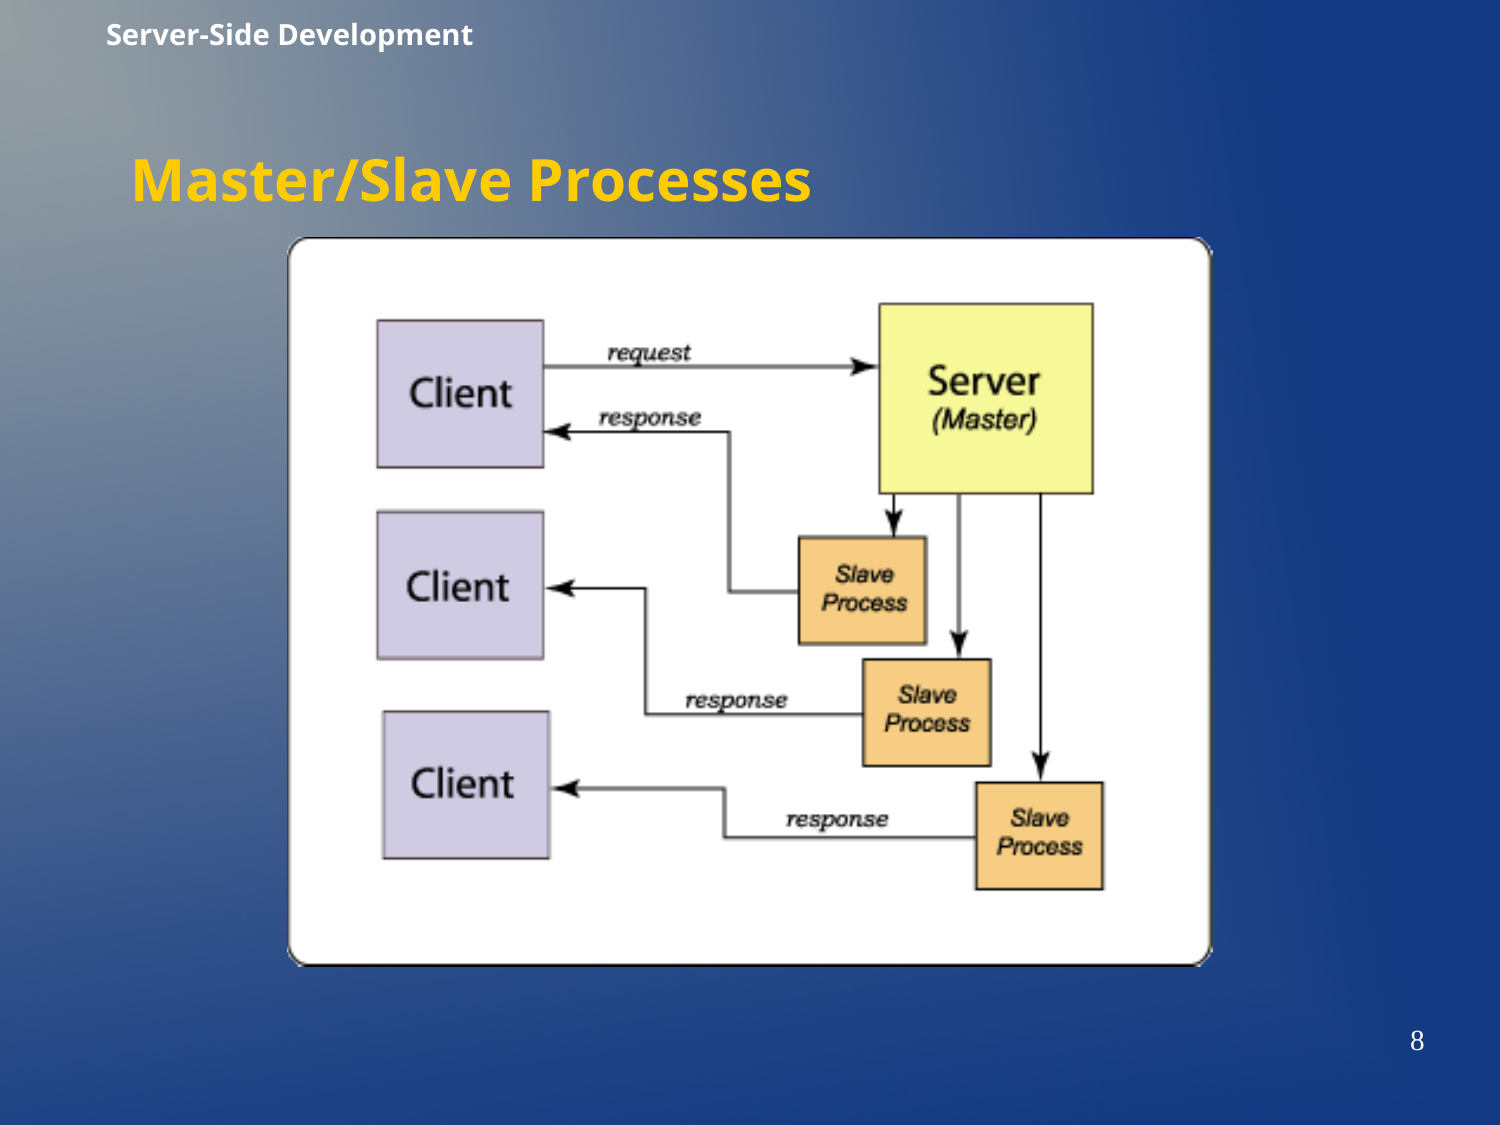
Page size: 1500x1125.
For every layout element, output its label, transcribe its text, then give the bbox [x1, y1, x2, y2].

picture [0, 0, 1500, 1125]
text_box Server-Side Development [83, 8, 489, 59]
text_box Master/Slave Processes [115, 135, 828, 222]
